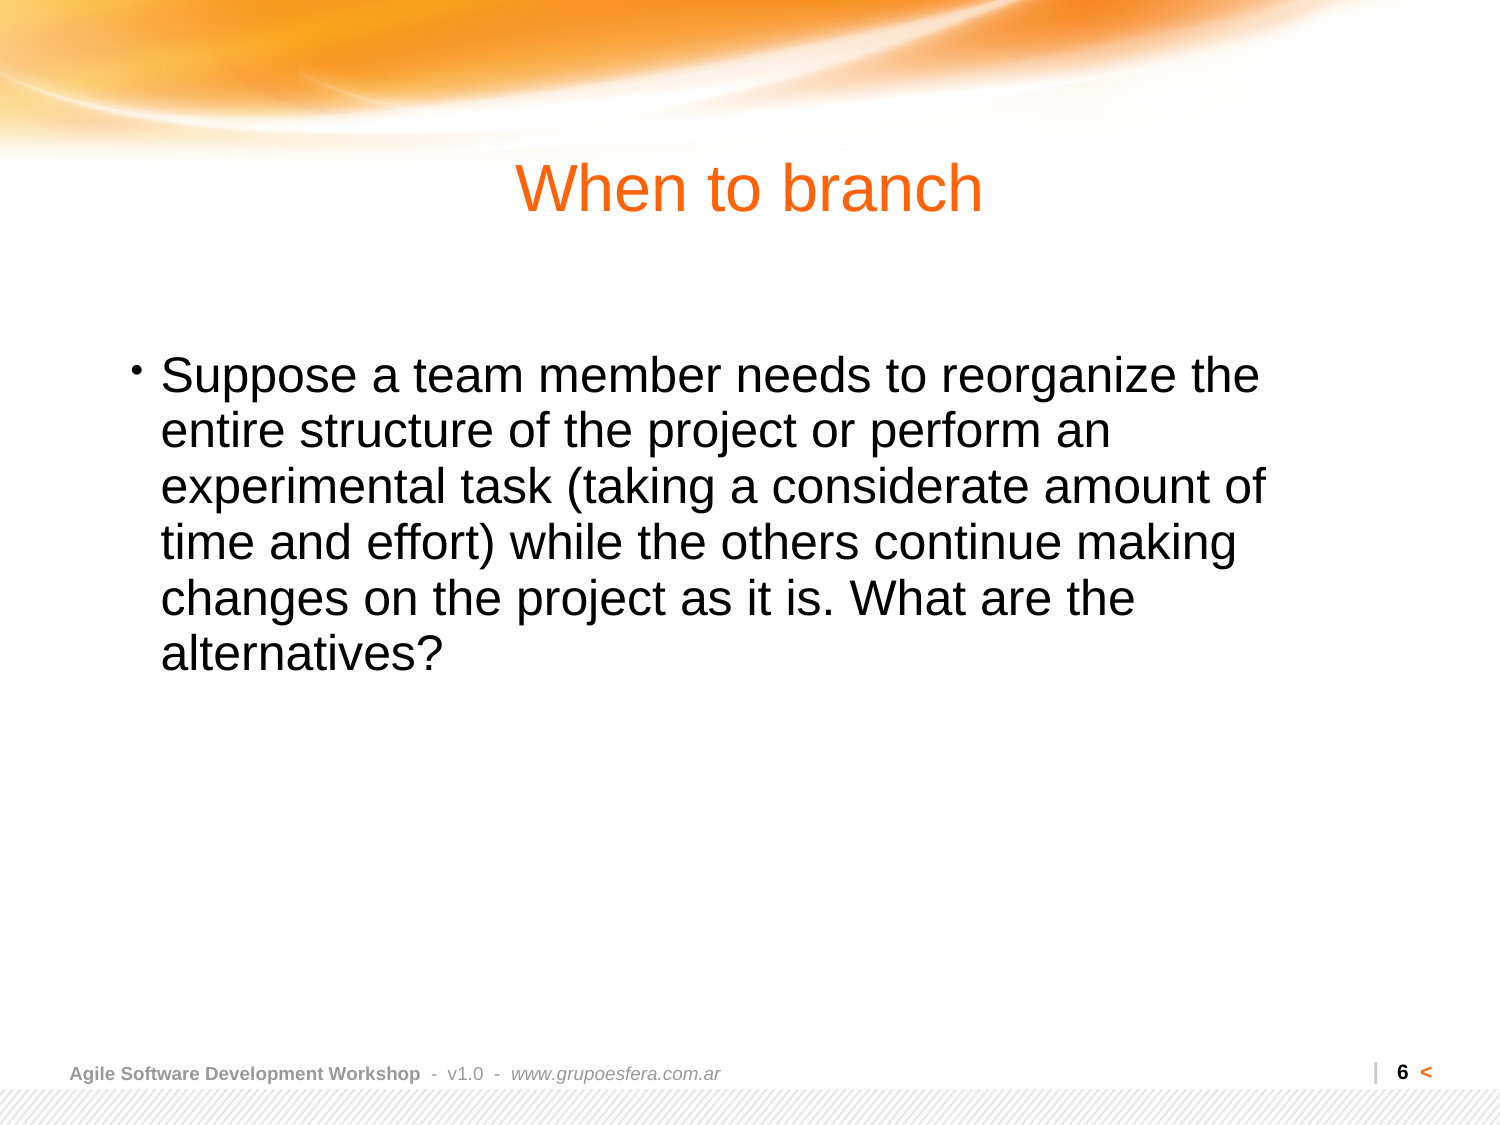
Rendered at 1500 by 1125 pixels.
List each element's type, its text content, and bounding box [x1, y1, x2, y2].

picture [0, 1089, 1500, 1125]
title When to branch [143, 133, 1357, 247]
list Suppose a team member needs to reorganize the entire structure of the project or perform an experimental task (taking a considerate amount of time and effort) while the others continue making changes on the project as it is. What are the alternatives? [130, 346, 1363, 1002]
picture [0, 0, 1500, 174]
